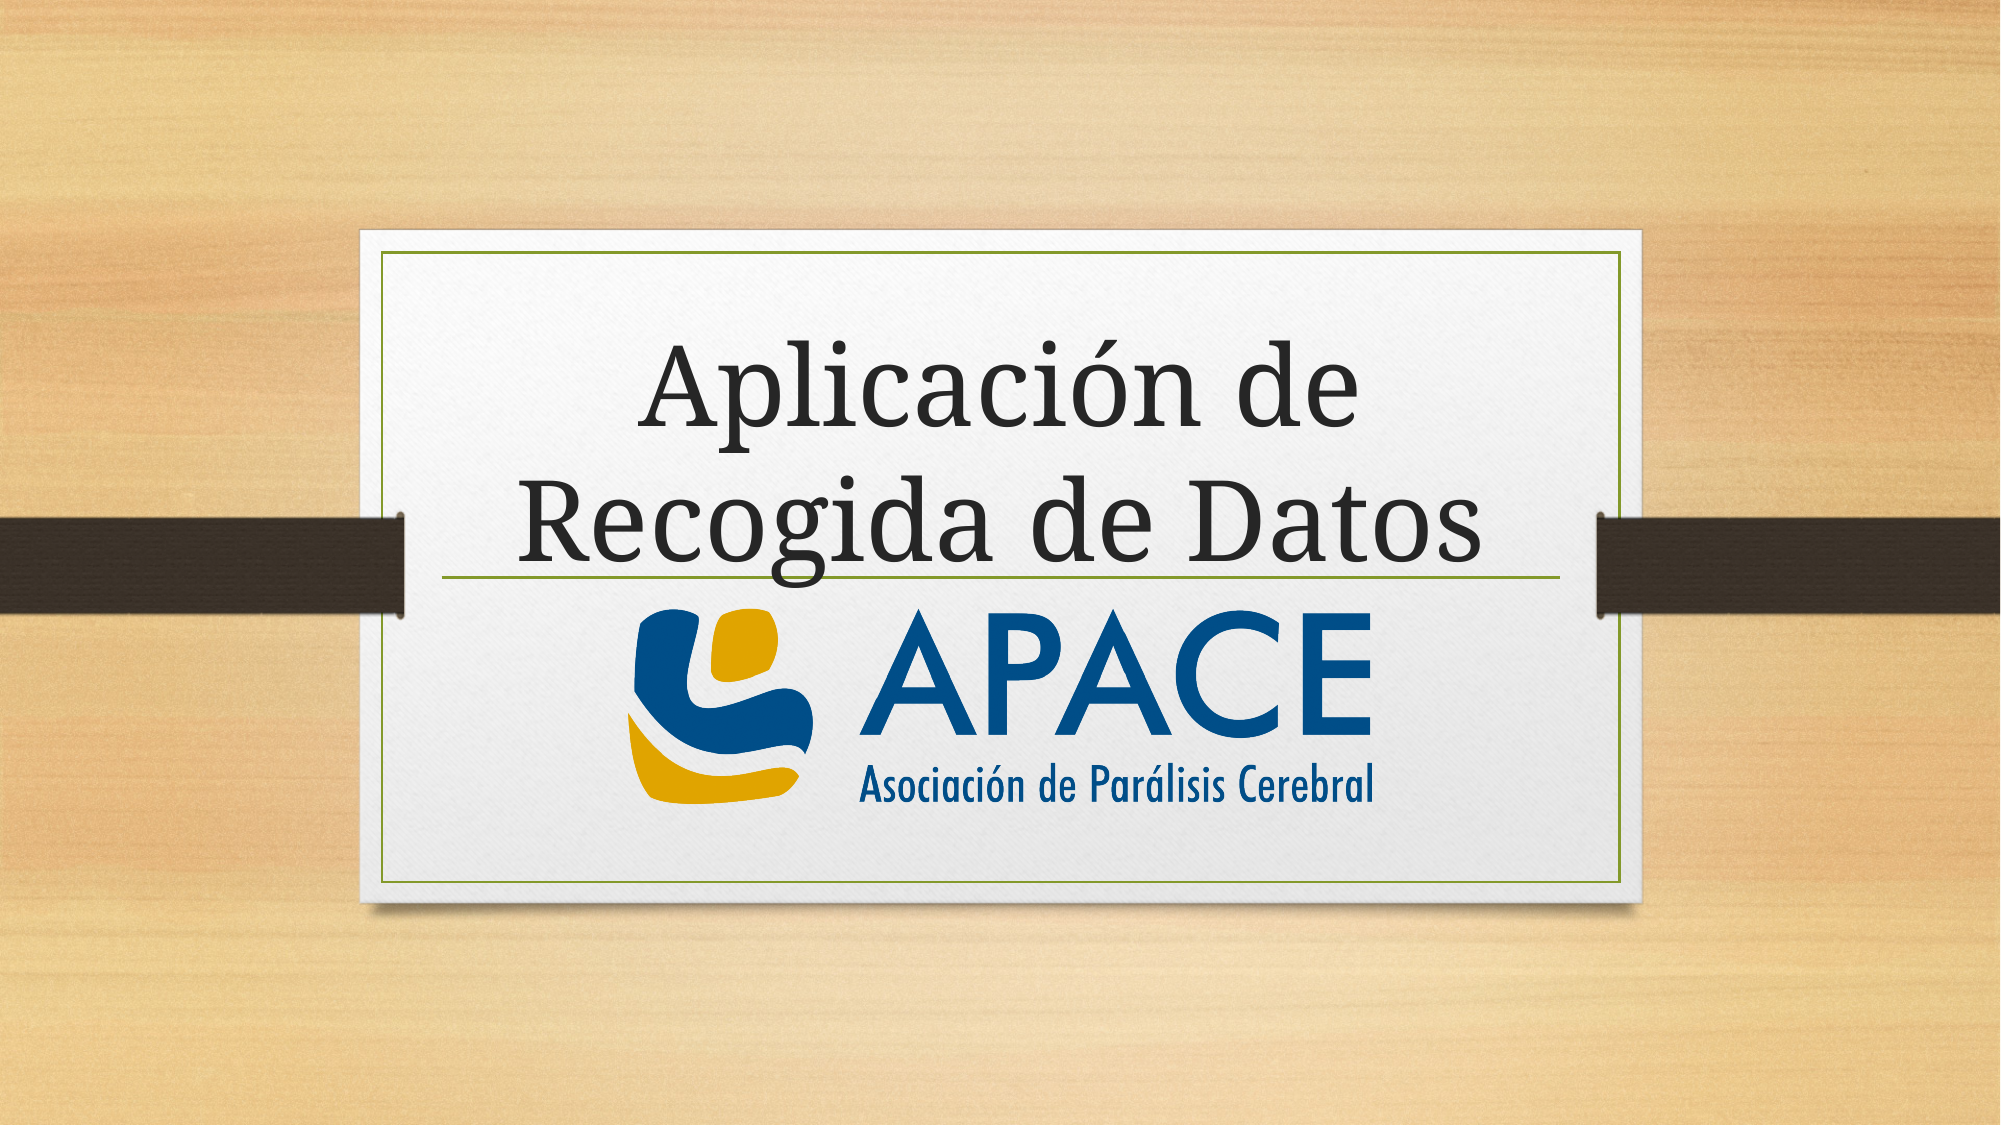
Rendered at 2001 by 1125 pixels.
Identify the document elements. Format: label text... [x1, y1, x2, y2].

picture [628, 600, 1372, 830]
title Aplicación de Recogida de Datos [441, 306, 1560, 556]
